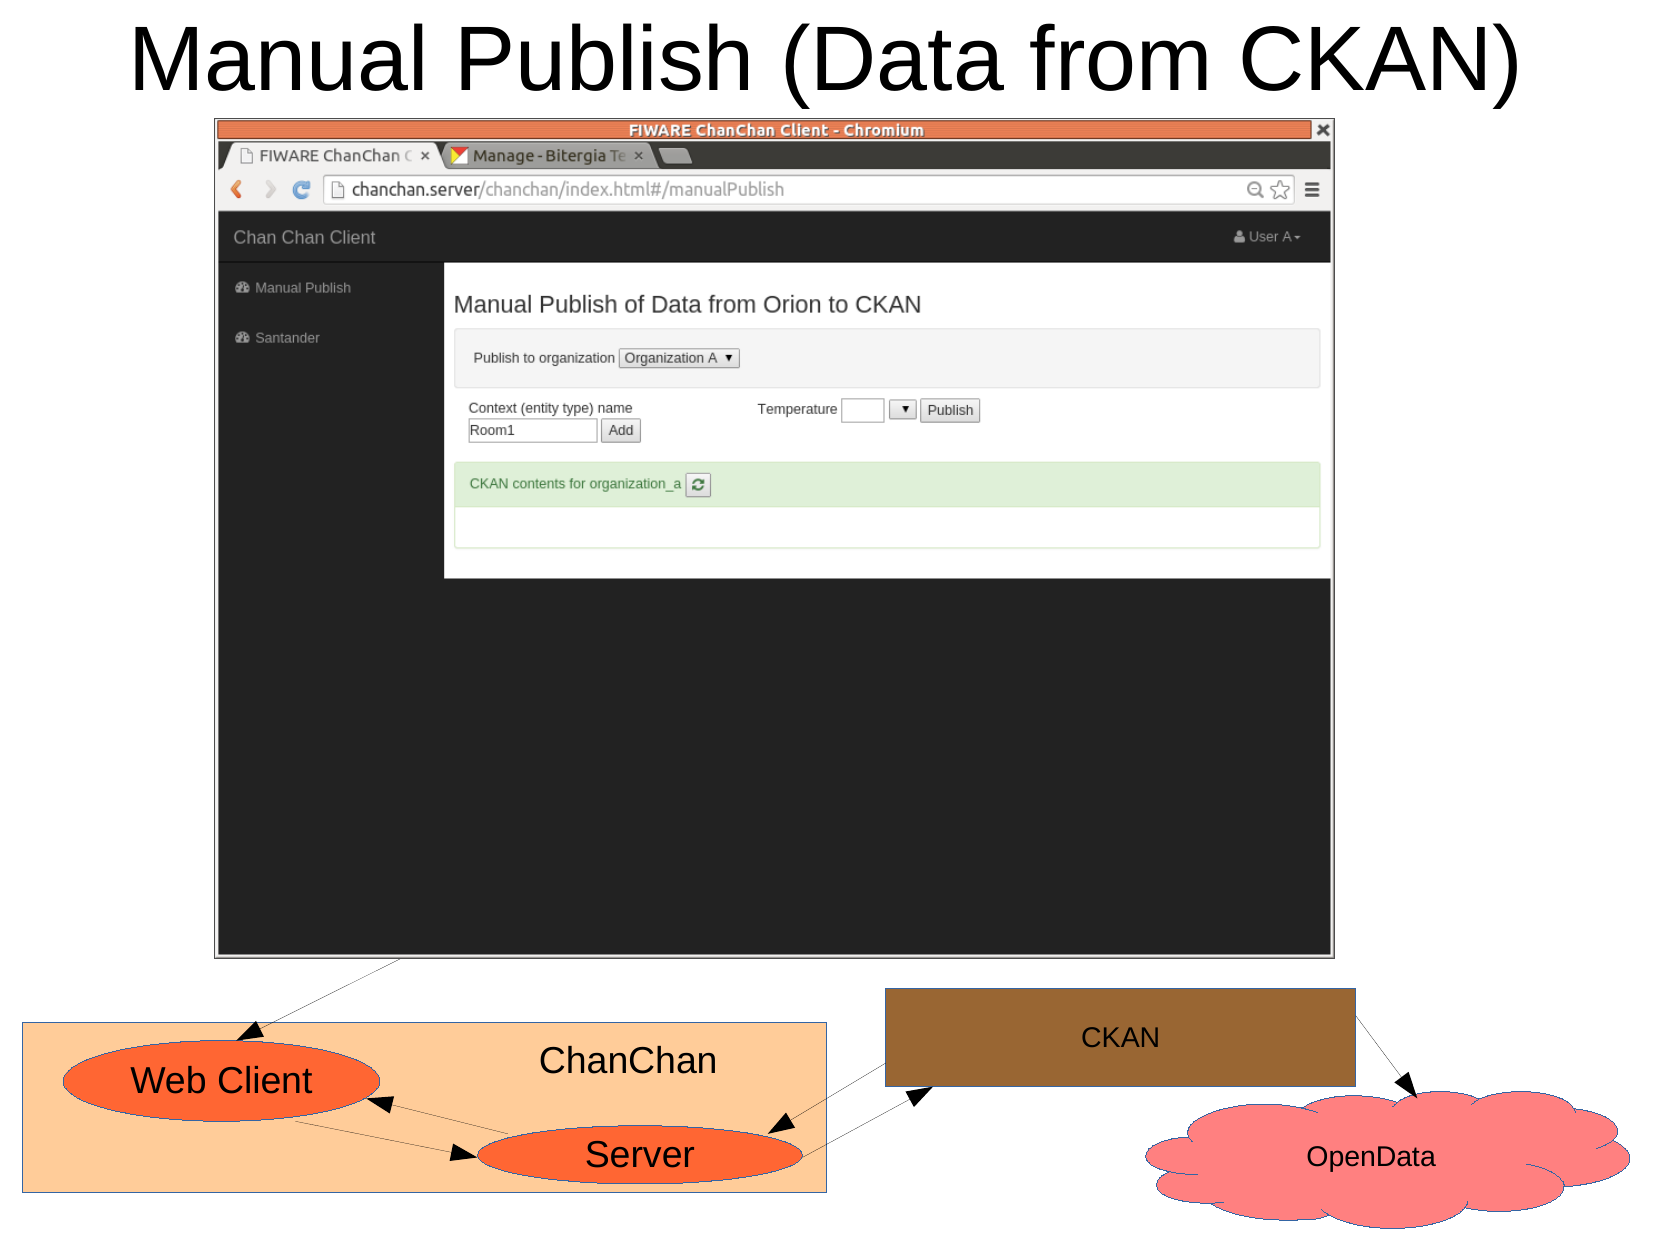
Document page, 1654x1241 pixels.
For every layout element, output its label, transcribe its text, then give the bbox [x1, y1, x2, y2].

title Manual Publish (Data from CKAN) [82, 7, 1571, 111]
text_box Server [477, 1125, 803, 1184]
text_box CKAN [885, 988, 1356, 1087]
text_box ChanChan [524, 1031, 811, 1089]
text_box Web Client [63, 1040, 380, 1122]
picture [214, 118, 1335, 959]
text_box [258, 1022, 271, 1028]
text_box OpenData [1145, 1091, 1630, 1229]
text_box [22, 1022, 827, 1193]
